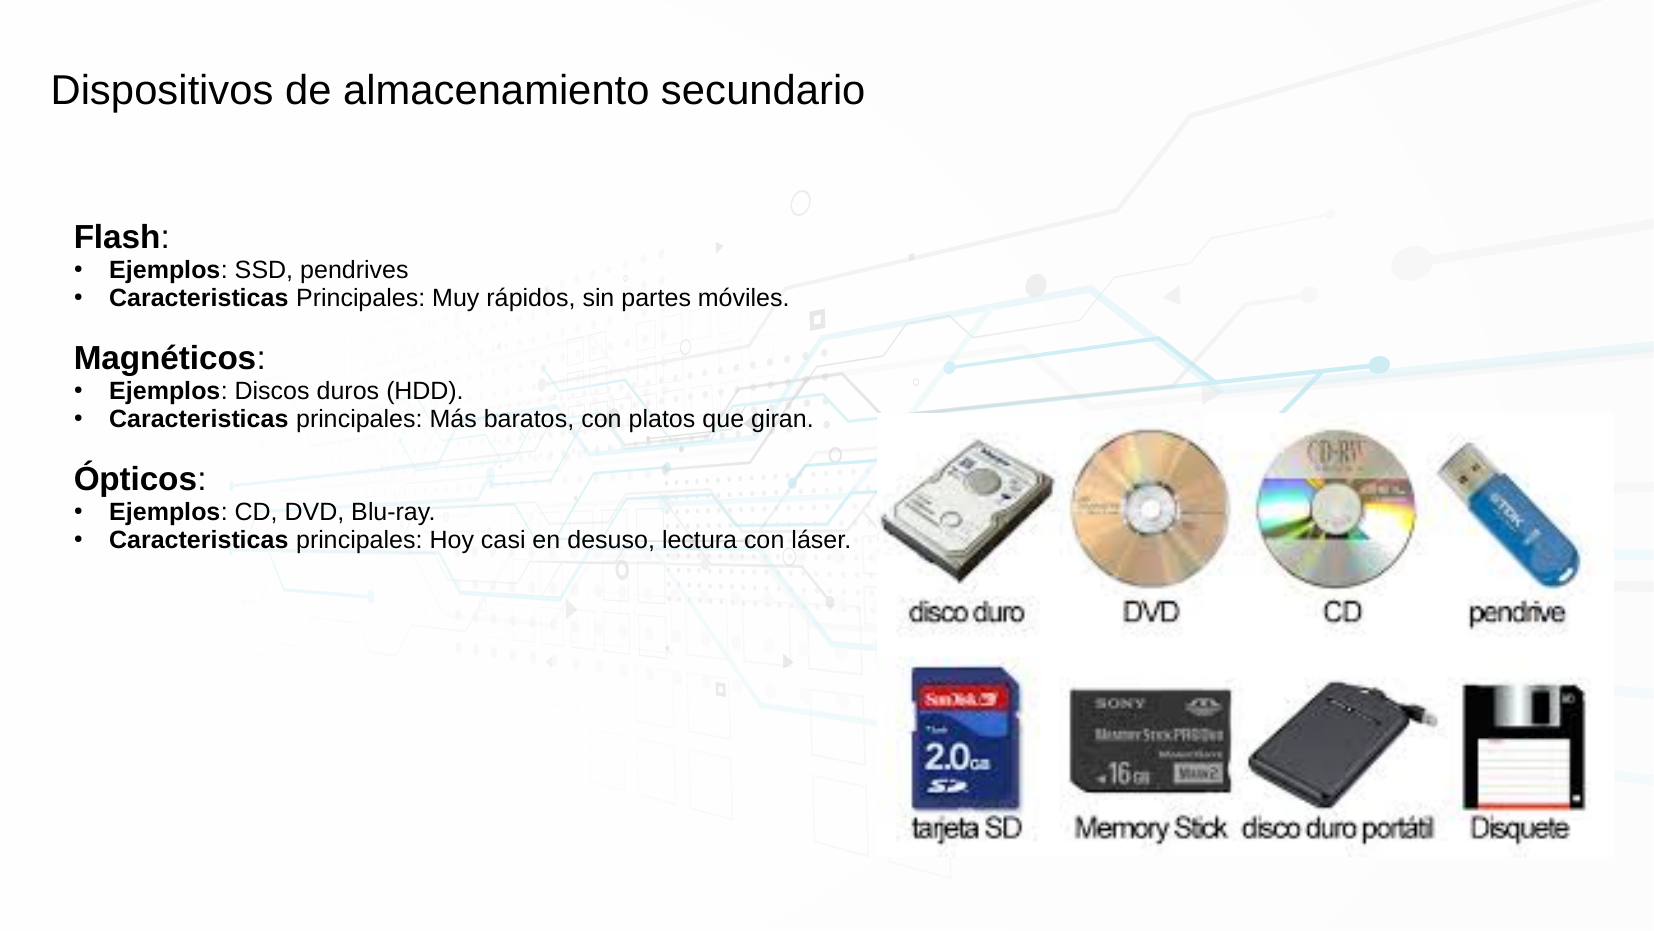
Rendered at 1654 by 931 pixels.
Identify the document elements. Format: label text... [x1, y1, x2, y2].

text_box Flash: Ejemplos: SSD, pendrives Caracteristicas Principales: Muy rápidos, sin partes móviles. Magnéticos: Ejemplos: Discos duros (HDD). Caracteristicas principales: Más baratos, con platos que giran. Ópticos: Ejemplos: CD, DVD, Blu-ray. Caracteristicas principales: Hoy casi en desuso, lectura con láser. [59, 211, 865, 562]
text_box Dispositivos de almacenamiento secundario [35, 59, 881, 121]
picture [877, 413, 1614, 857]
